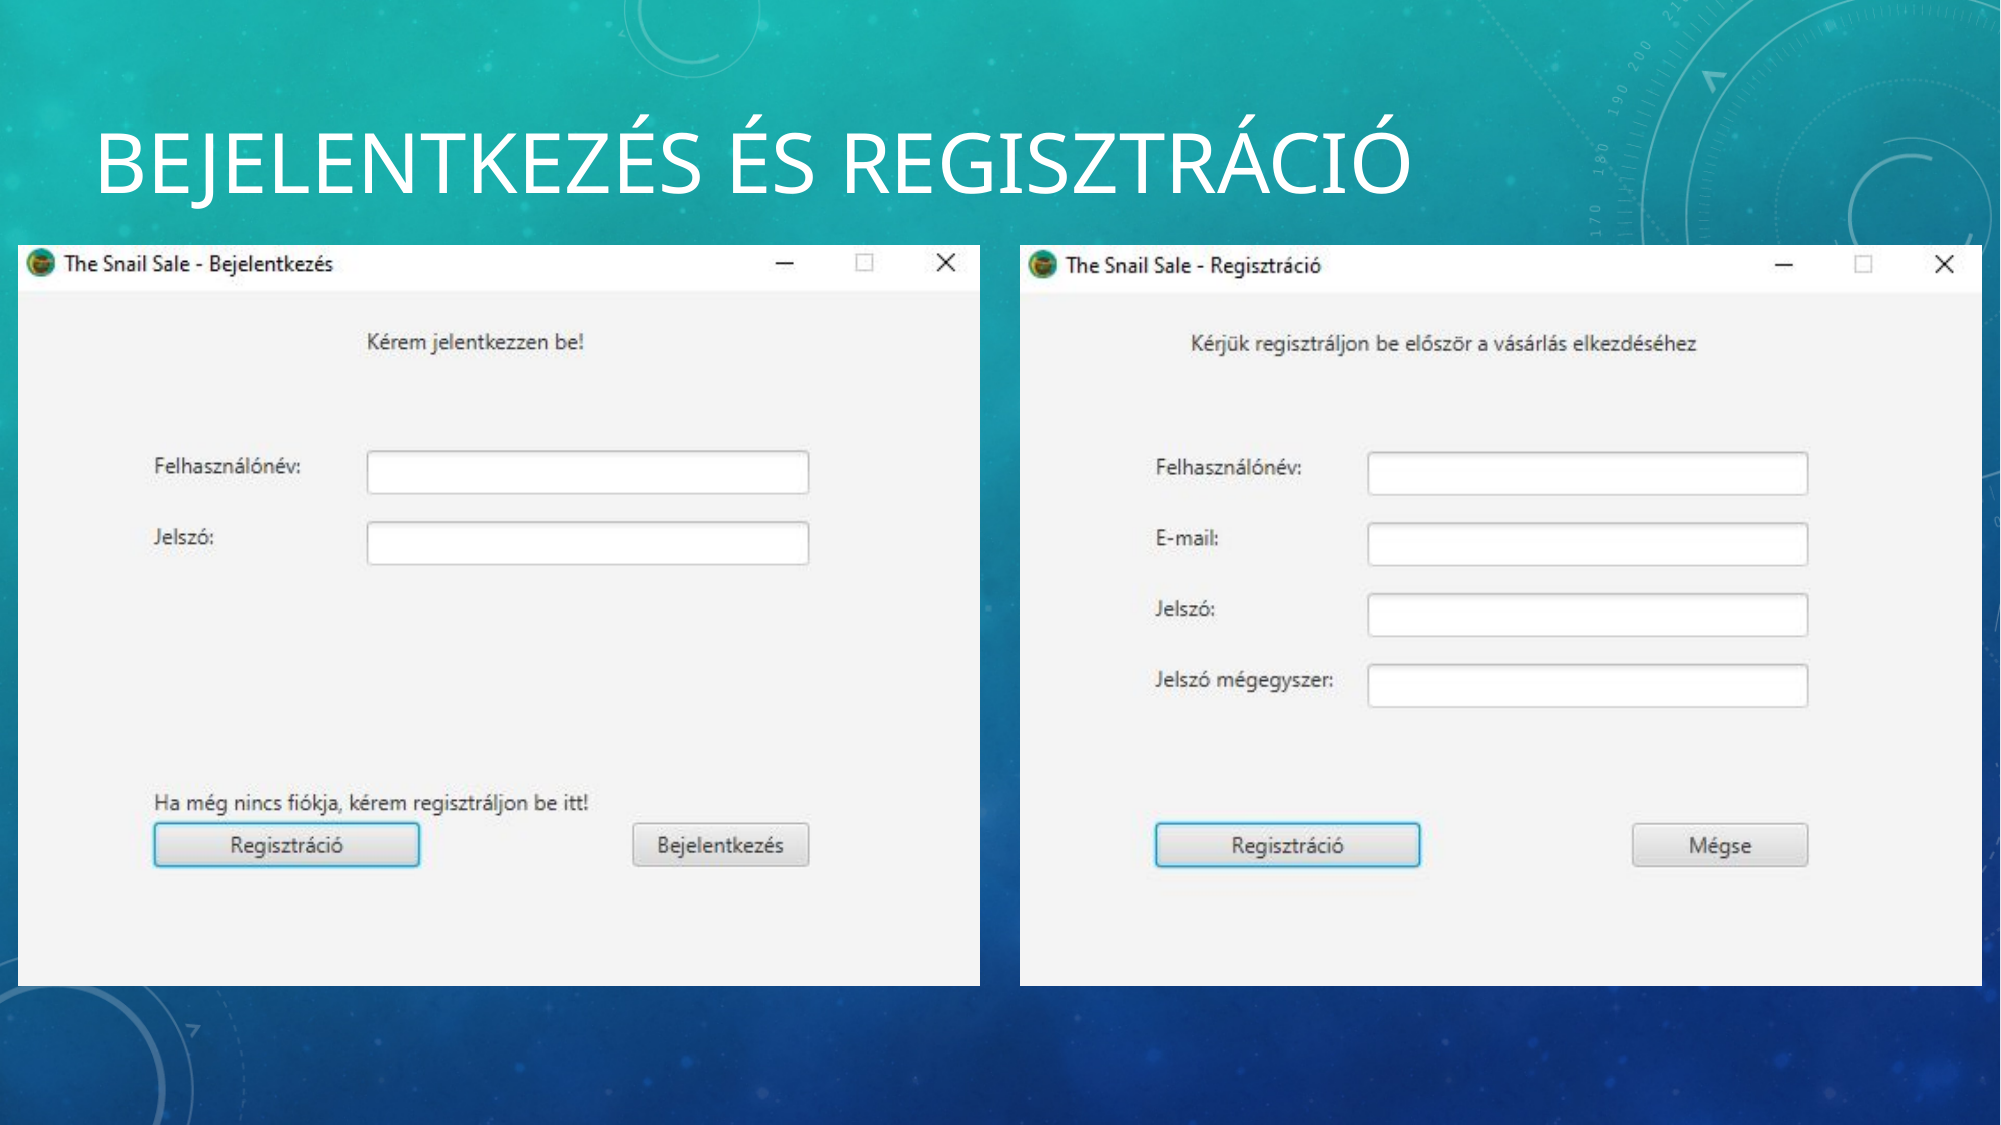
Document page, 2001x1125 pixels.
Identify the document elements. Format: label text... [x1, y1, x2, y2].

picture [0, 0, 2001, 1125]
text_box Bejelentkezés és regisztráció [78, 75, 1630, 246]
